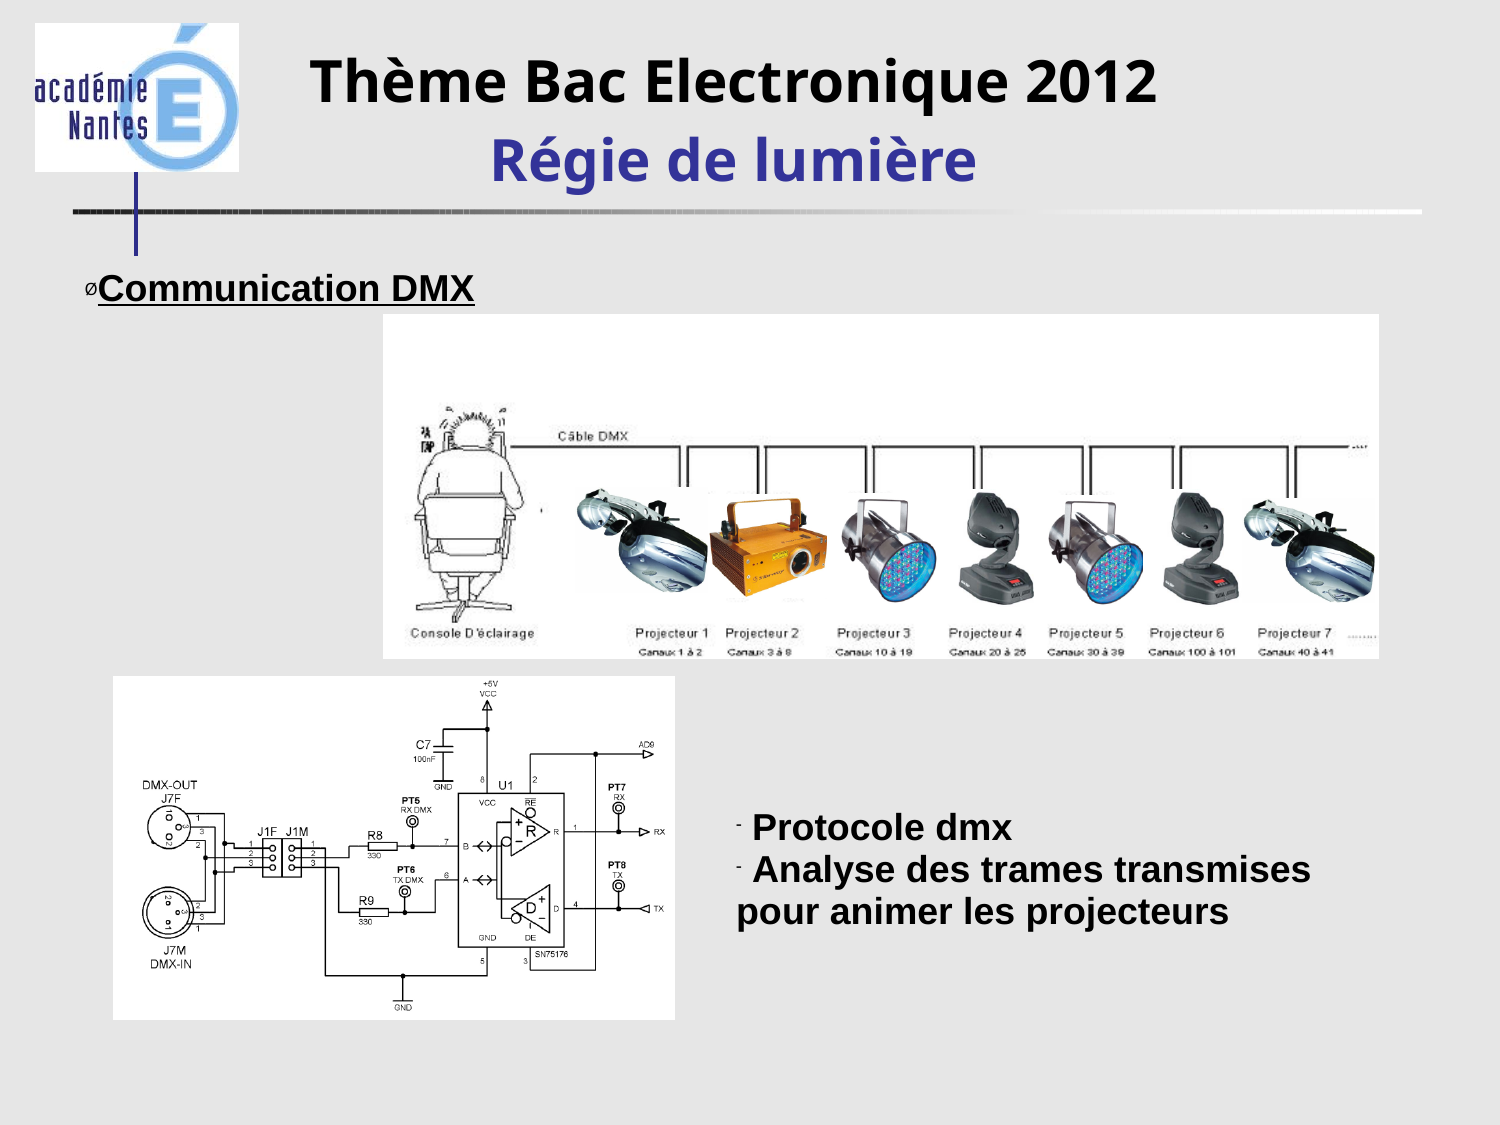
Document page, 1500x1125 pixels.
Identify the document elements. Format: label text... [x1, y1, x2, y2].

text_box [72, 209, 134, 215]
text_box Communication DMX [69, 260, 511, 321]
picture [383, 314, 1379, 660]
text_box [138, 209, 1422, 215]
picture [113, 676, 675, 1020]
picture [35, 23, 239, 172]
text_box Protocole dmx Analyse des trames transmises pour animer les projecteurs [721, 798, 1349, 951]
text_box Thème Bac Electronique 2012 Régie de lumière [263, 32, 1206, 190]
